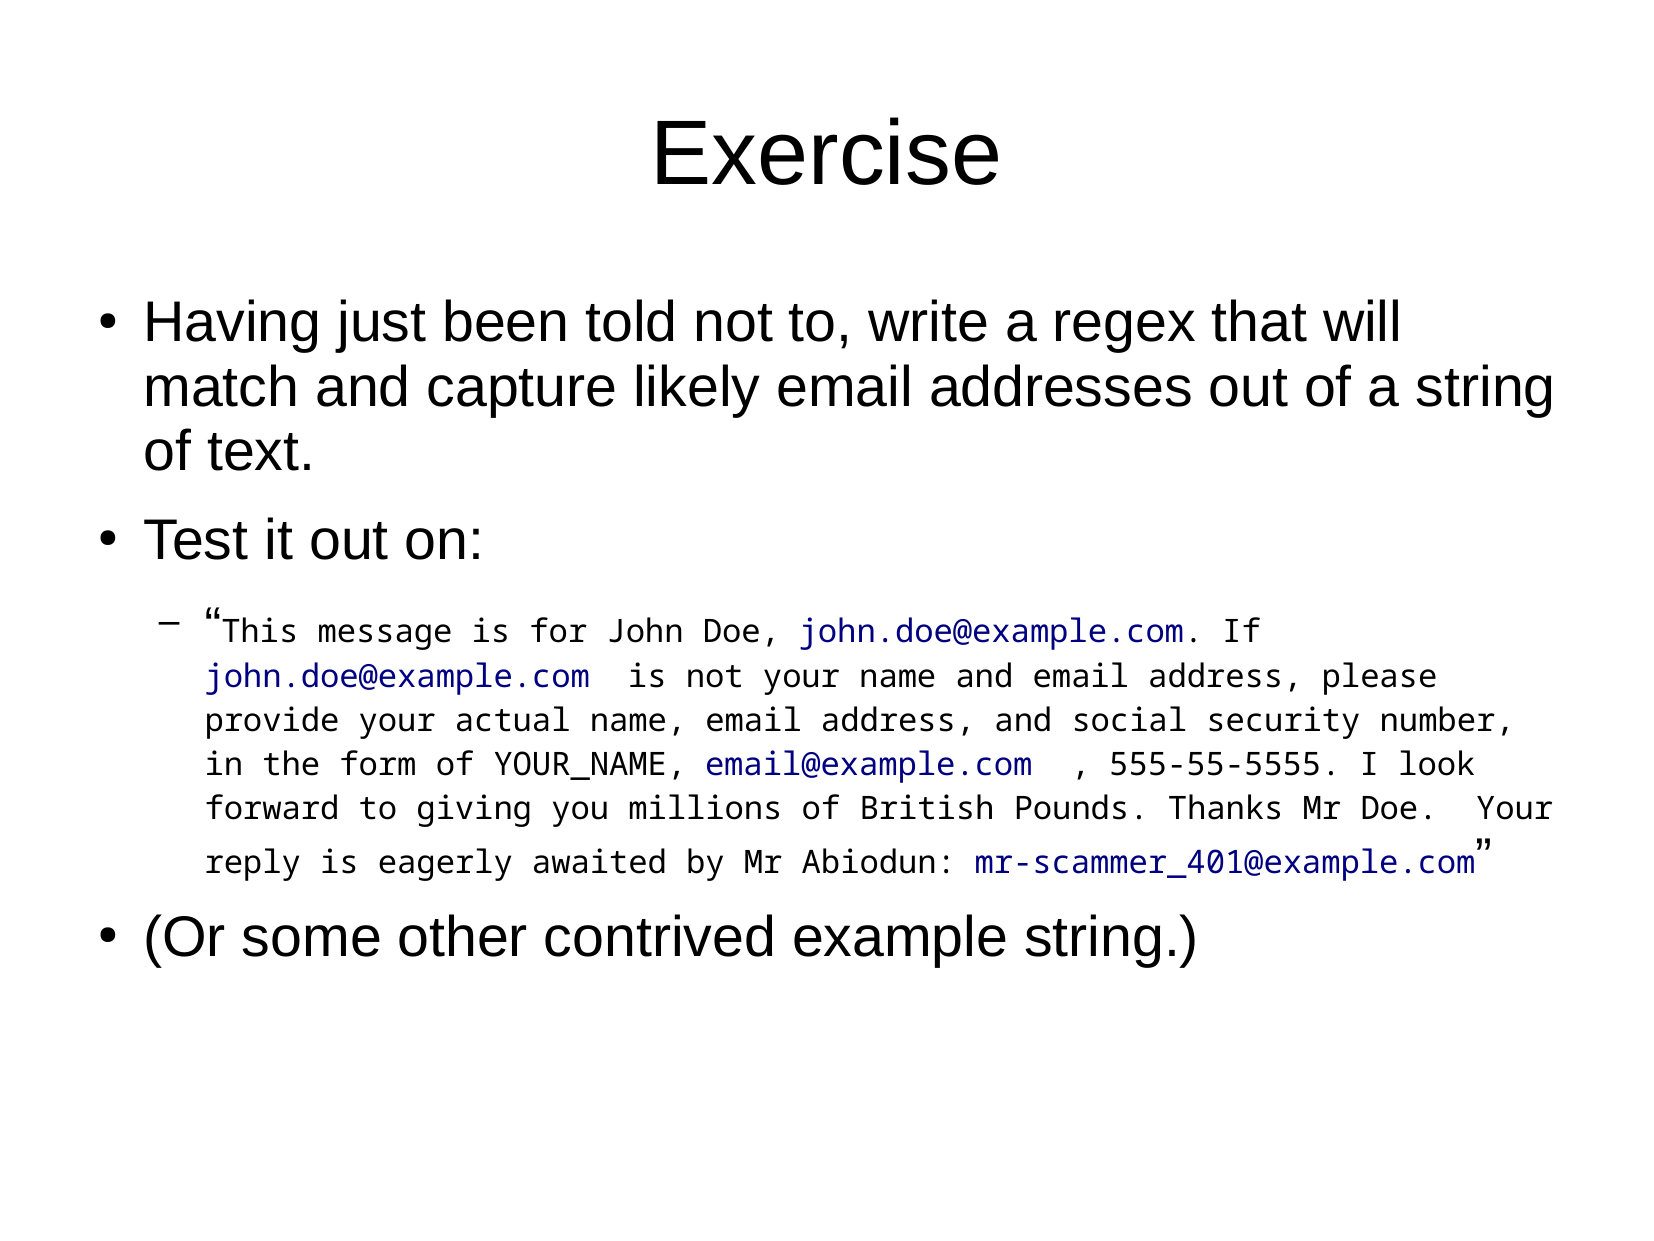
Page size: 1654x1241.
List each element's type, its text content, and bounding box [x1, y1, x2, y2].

list Having just been told not to, write a regex that will match and capture likely email addresses out of a string of text. Test it out on: “This message is for John Doe, john.doe@example.com. If john.doe@example.com is not your name and email address, please provide your actual name, email address, and social security number, in the form of YOUR_NAME, email@example.com , 555-55-5555. I look forward to giving you millions of British Pounds. Thanks Mr Doe. Your reply is eagerly awaited by Mr Abiodun: mr-scammer_401@example.com” (Or some other contrived example string.) [82, 290, 1571, 1010]
title Exercise [82, 49, 1571, 257]
